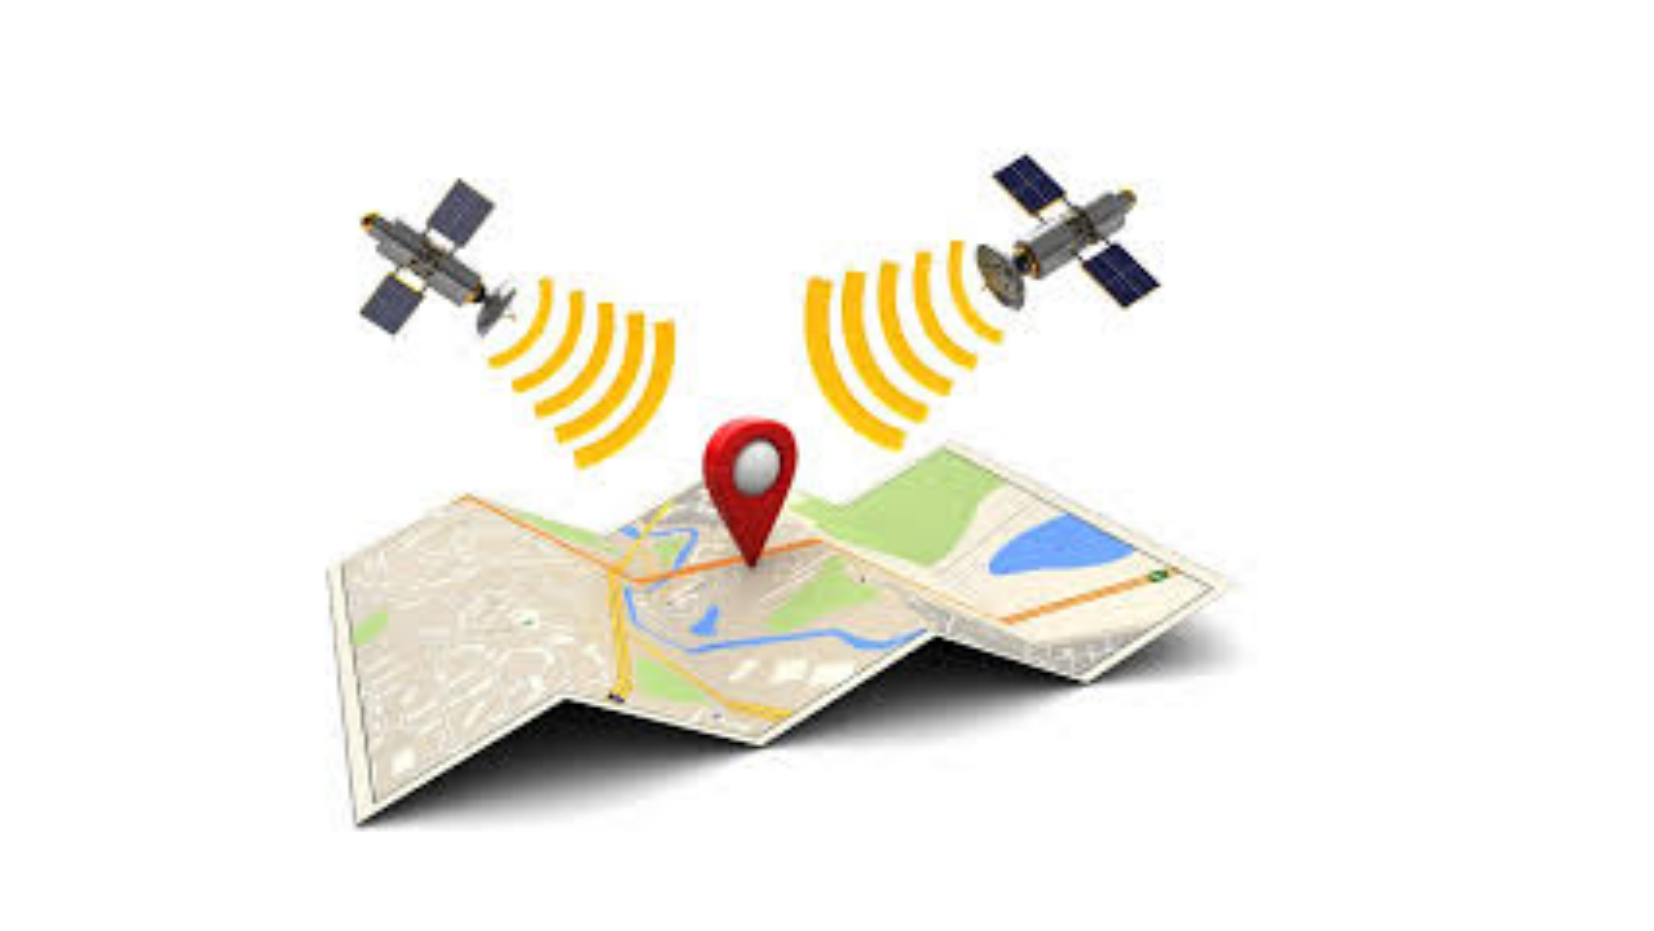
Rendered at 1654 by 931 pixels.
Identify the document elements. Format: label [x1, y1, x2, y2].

picture [265, 118, 1270, 871]
